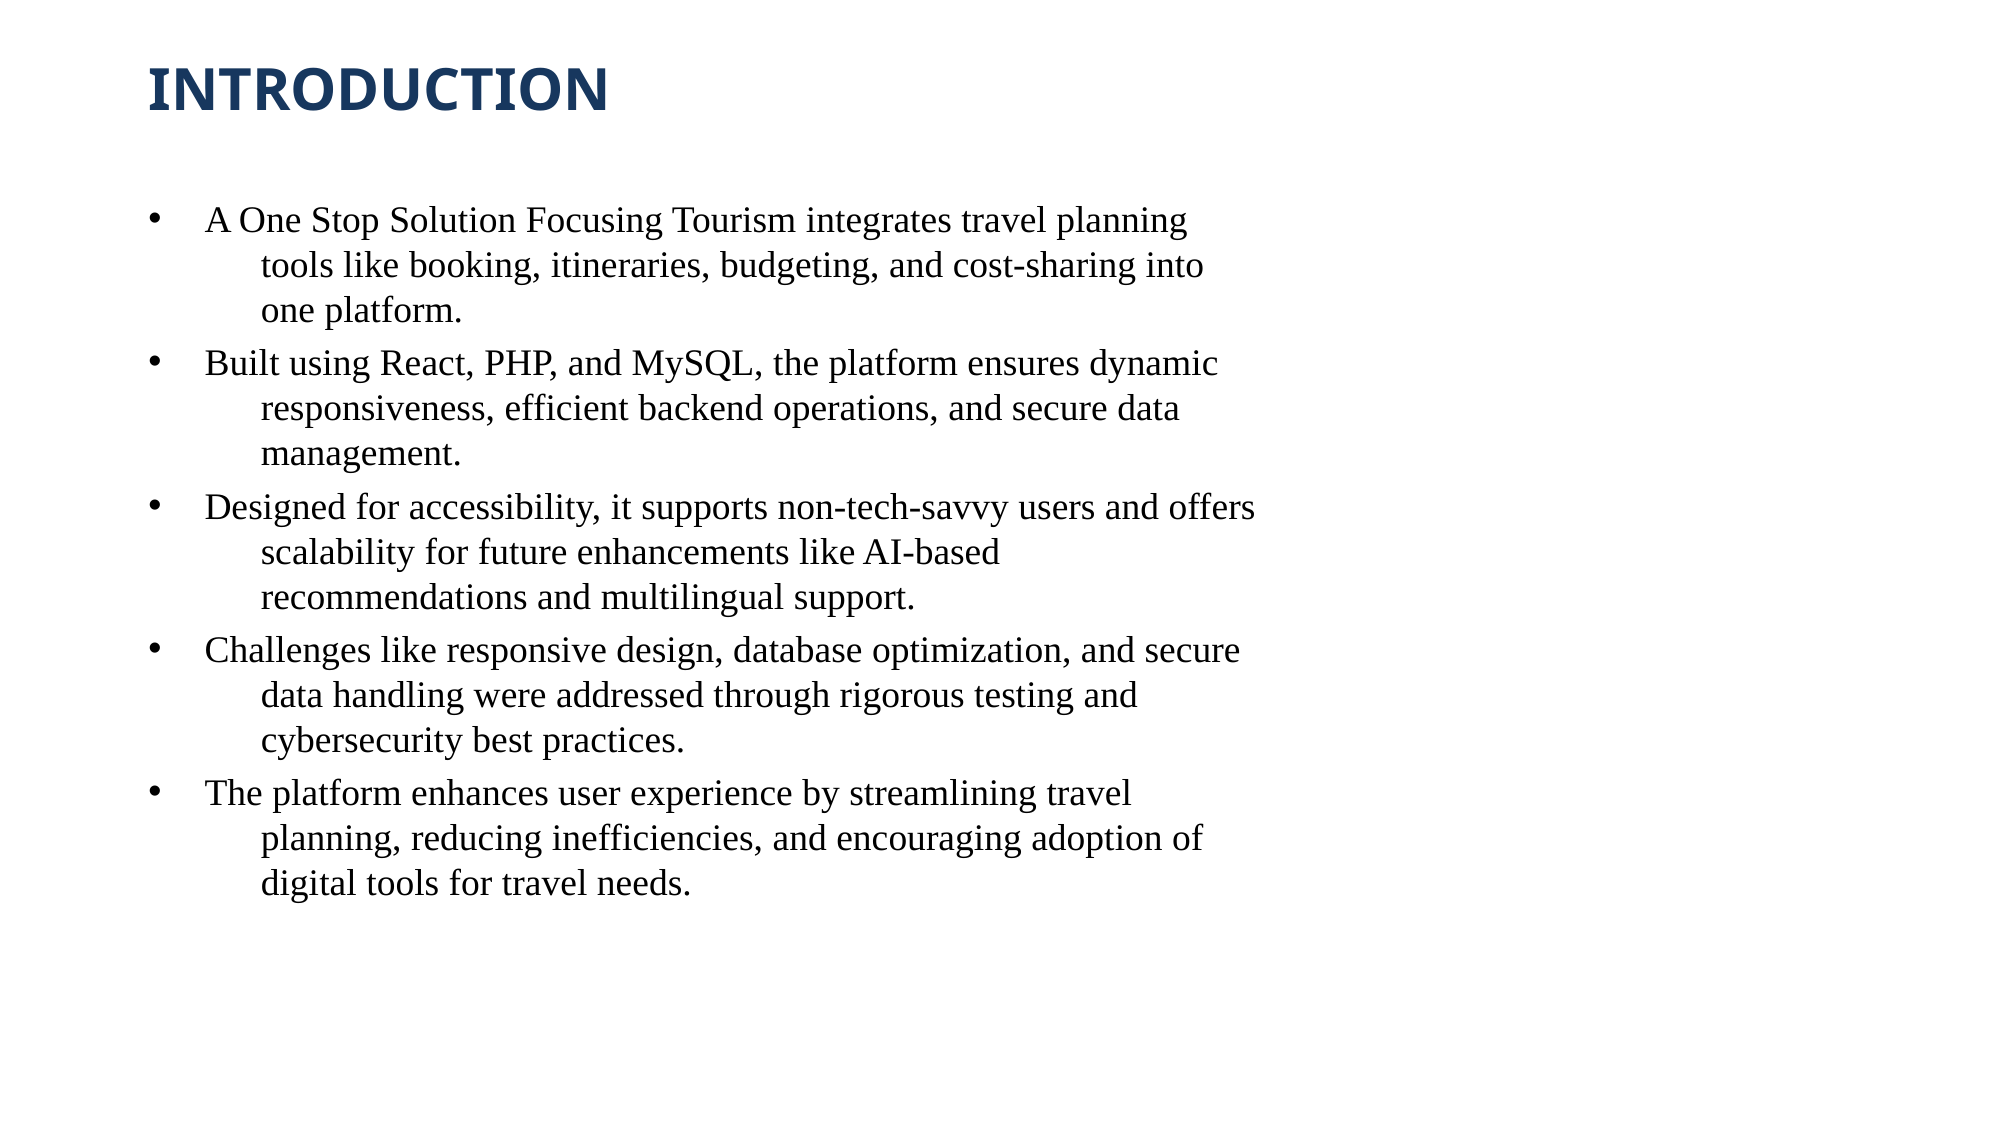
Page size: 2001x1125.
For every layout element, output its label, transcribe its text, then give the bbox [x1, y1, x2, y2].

title INTRODUCTION [133, 45, 1884, 126]
list A One Stop Solution Focusing Tourism integrates travel planning tools like booking, itineraries, budgeting, and cost-sharing into one platform. Built using React, PHP, and MySQL, the platform ensures dynamic responsiveness, efficient backend operations, and secure data management. Designed for accessibility, it supports non-tech-savvy users and offers scalability for future enhancements like AI-based recommendations and multilingual support. Challenges like responsive design, database optimization, and secure data handling were addressed through rigorous testing and cybersecurity best practices. The platform enhances user experience by streamlining travel planning, reducing inefficiencies, and encouraging adoption of digital tools for travel needs. [133, 187, 1282, 1000]
